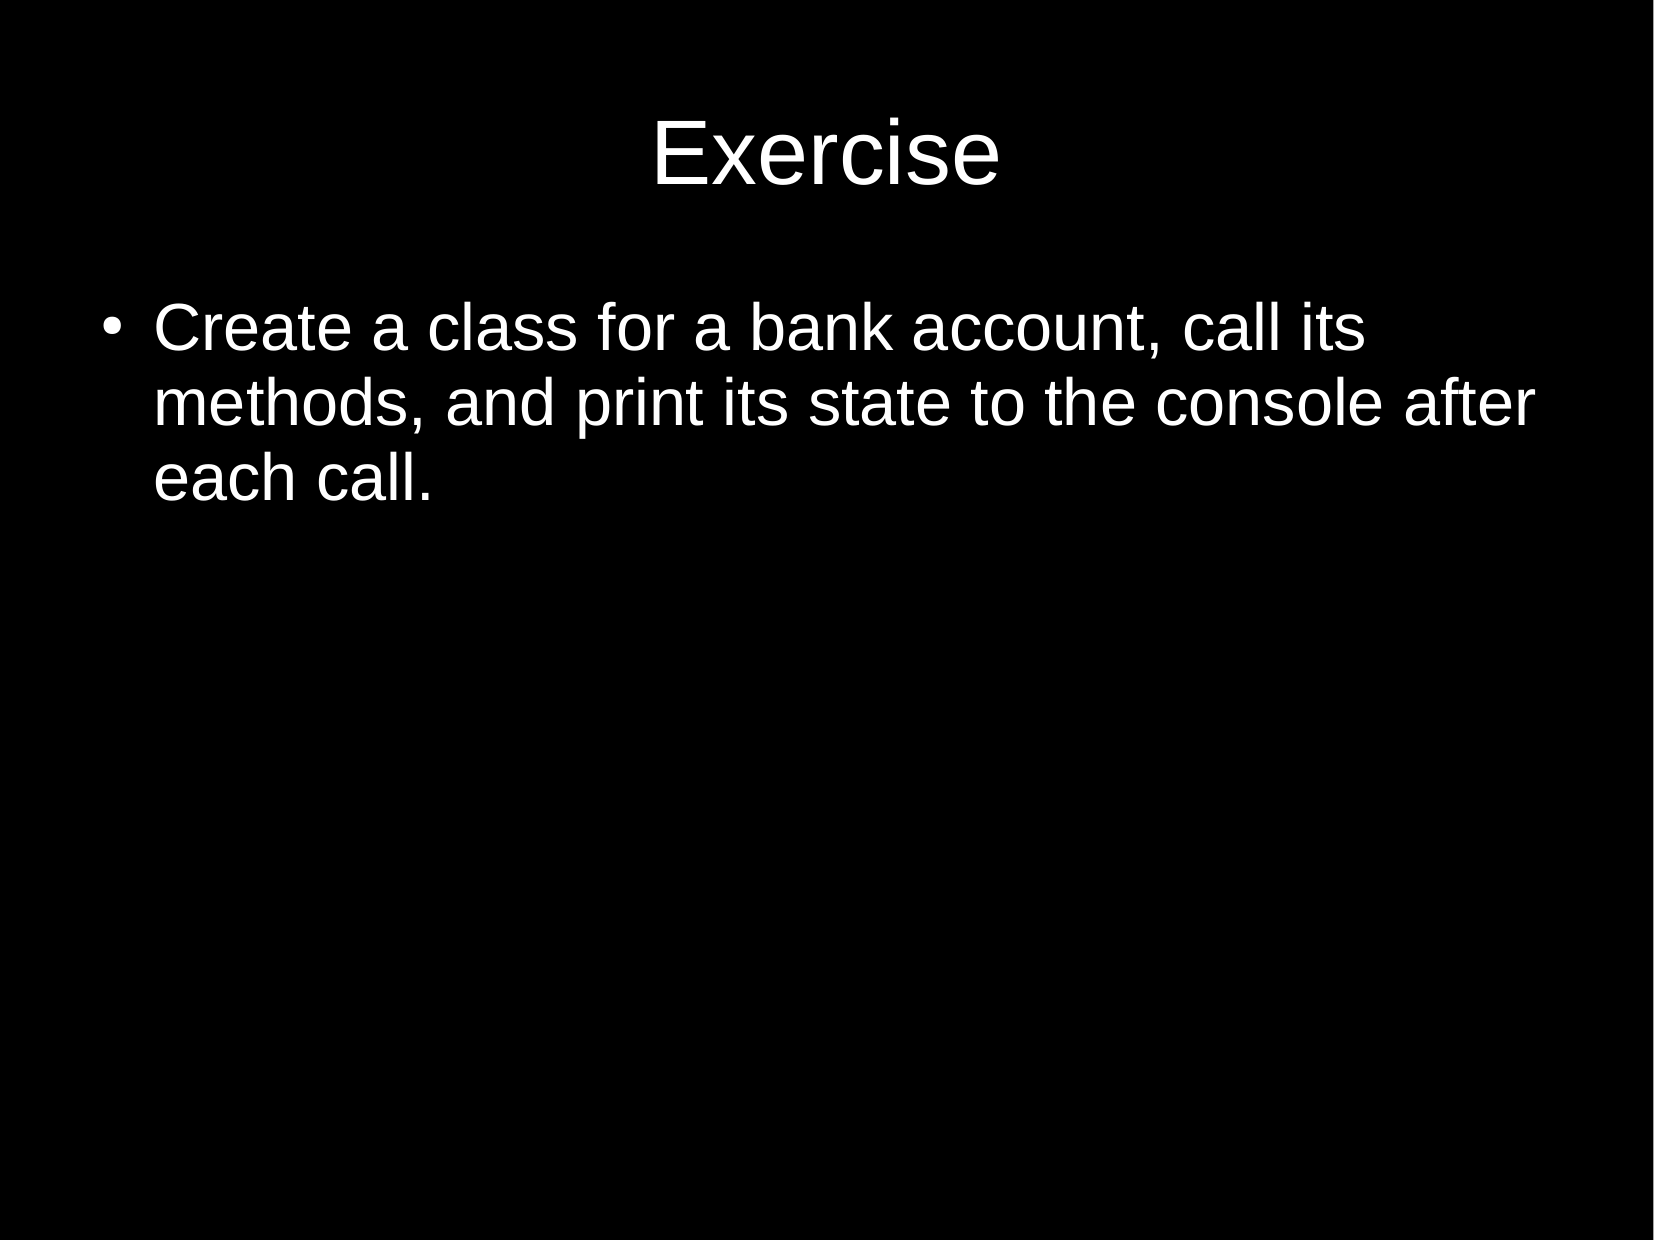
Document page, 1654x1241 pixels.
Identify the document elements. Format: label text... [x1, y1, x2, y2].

title Exercise [82, 49, 1571, 257]
list Create a class for a bank account, call its methods, and print its state to the console after each call. [82, 290, 1571, 1010]
